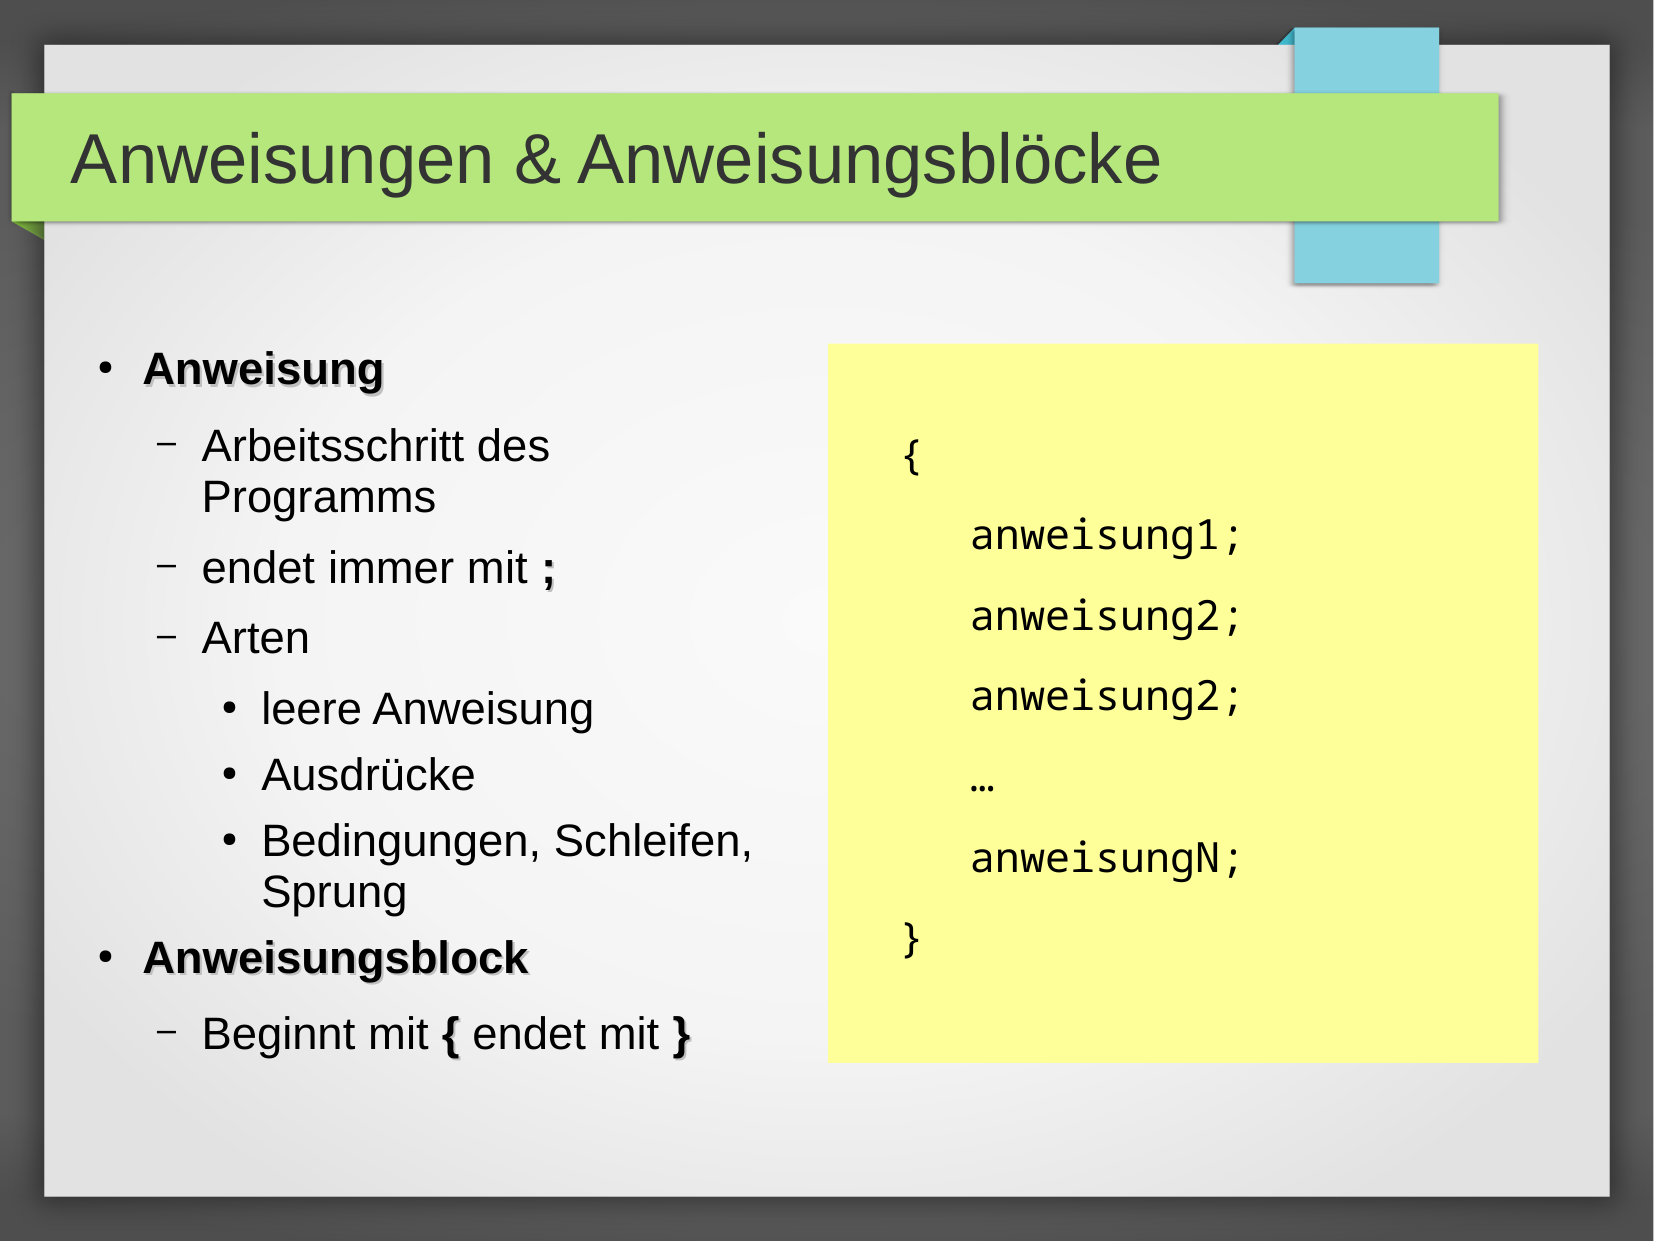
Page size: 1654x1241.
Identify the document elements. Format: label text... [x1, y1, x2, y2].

picture [0, 0, 1654, 1241]
list { anweisung1; anweisung2; anweisung2; … anweisungN; } [828, 343, 1539, 1063]
list Anweisung Arbeitsschritt des Programms endet immer mit ; Arten leere Anweisung Ausdrücke Bedingungen, Schleifen, Sprung Anweisungsblock Beginnt mit { endet mit } [82, 343, 793, 1063]
title Anweisungen & Anweisungsblöcke [70, 106, 1229, 213]
